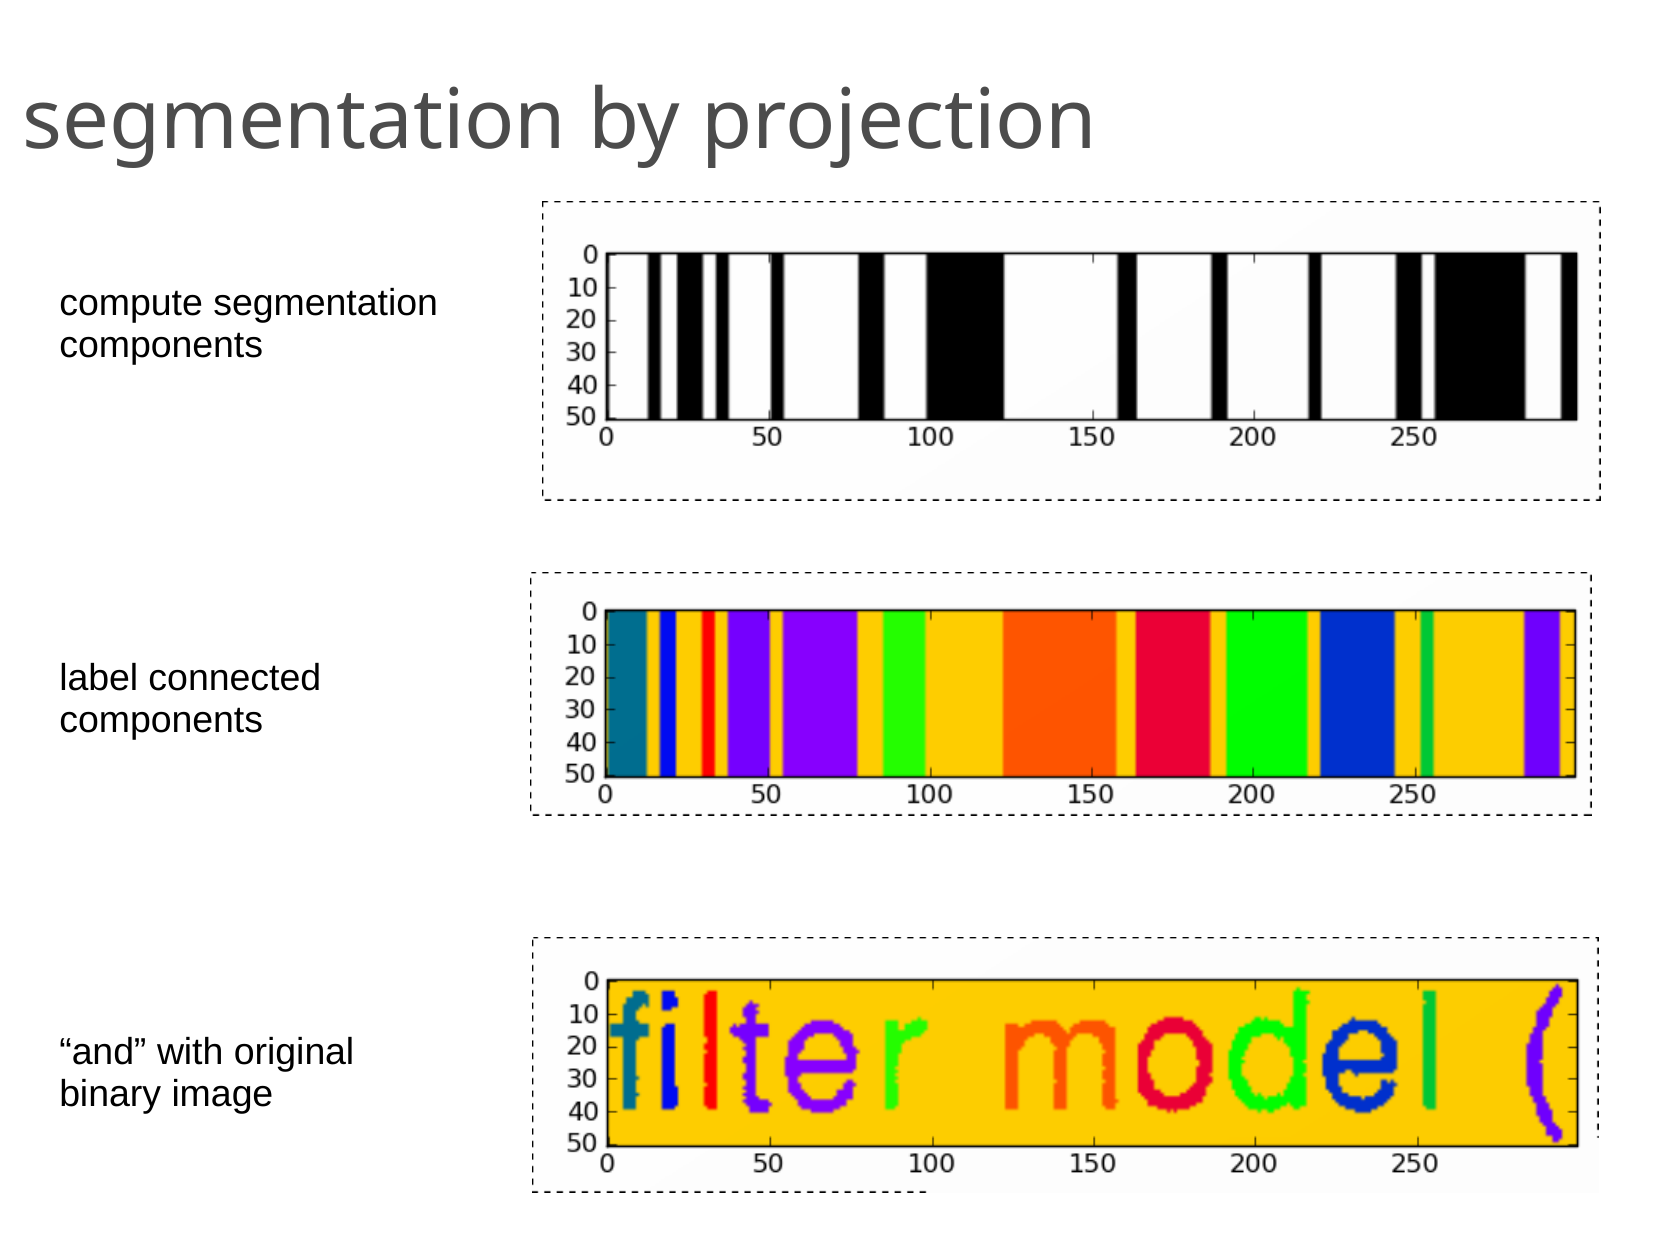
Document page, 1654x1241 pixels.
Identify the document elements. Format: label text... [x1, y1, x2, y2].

text_box “and” with original binary image [44, 1022, 370, 1122]
picture [530, 572, 1592, 816]
picture [532, 937, 1599, 1193]
text_box compute segmentation components [44, 273, 453, 373]
text_box label connected components [44, 649, 337, 749]
title segmentation by projection [22, 26, 1654, 205]
picture [542, 201, 1601, 501]
